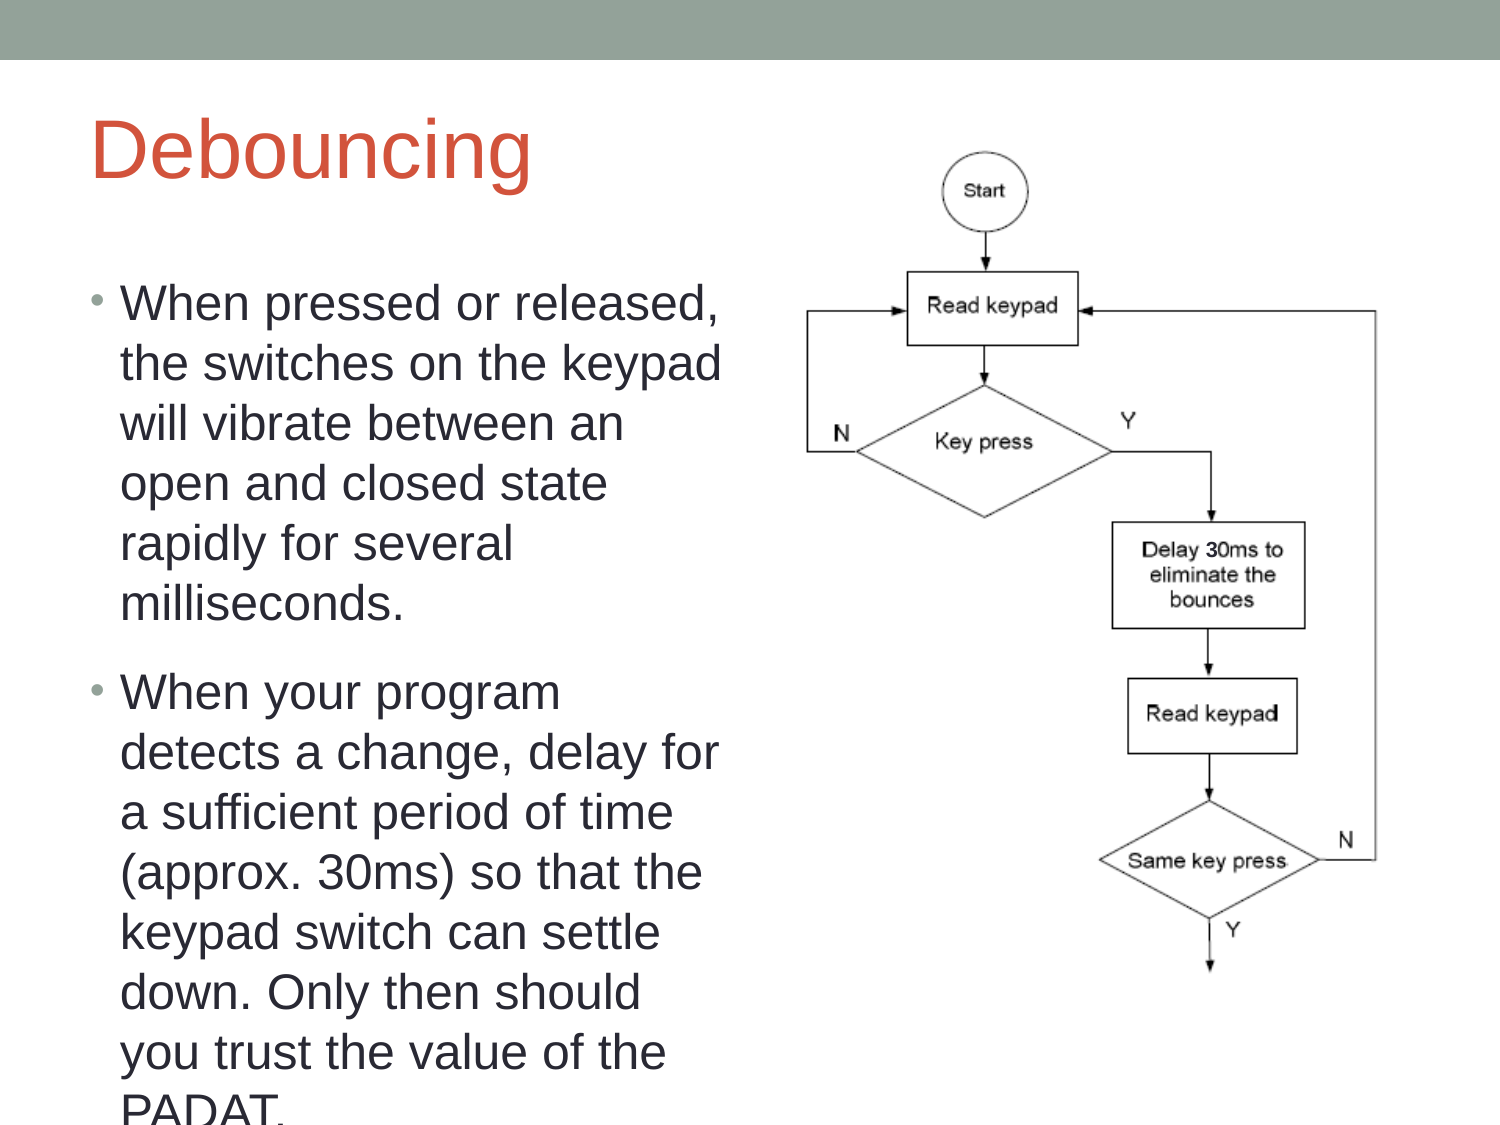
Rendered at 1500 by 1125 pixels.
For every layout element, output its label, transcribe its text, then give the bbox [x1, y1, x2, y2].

title Debouncing [75, 87, 1425, 250]
text_box 3 [1191, 528, 1274, 570]
picture [785, 140, 1417, 1008]
list When pressed or released, the switches on the keypad will vibrate between an open and closed state rapidly for several milliseconds. When your program detects a change, delay for a sufficient period of time (approx. 30ms) so that the keypad switch can settle down. Only then should you trust the value of the PADAT. [75, 262, 750, 1005]
